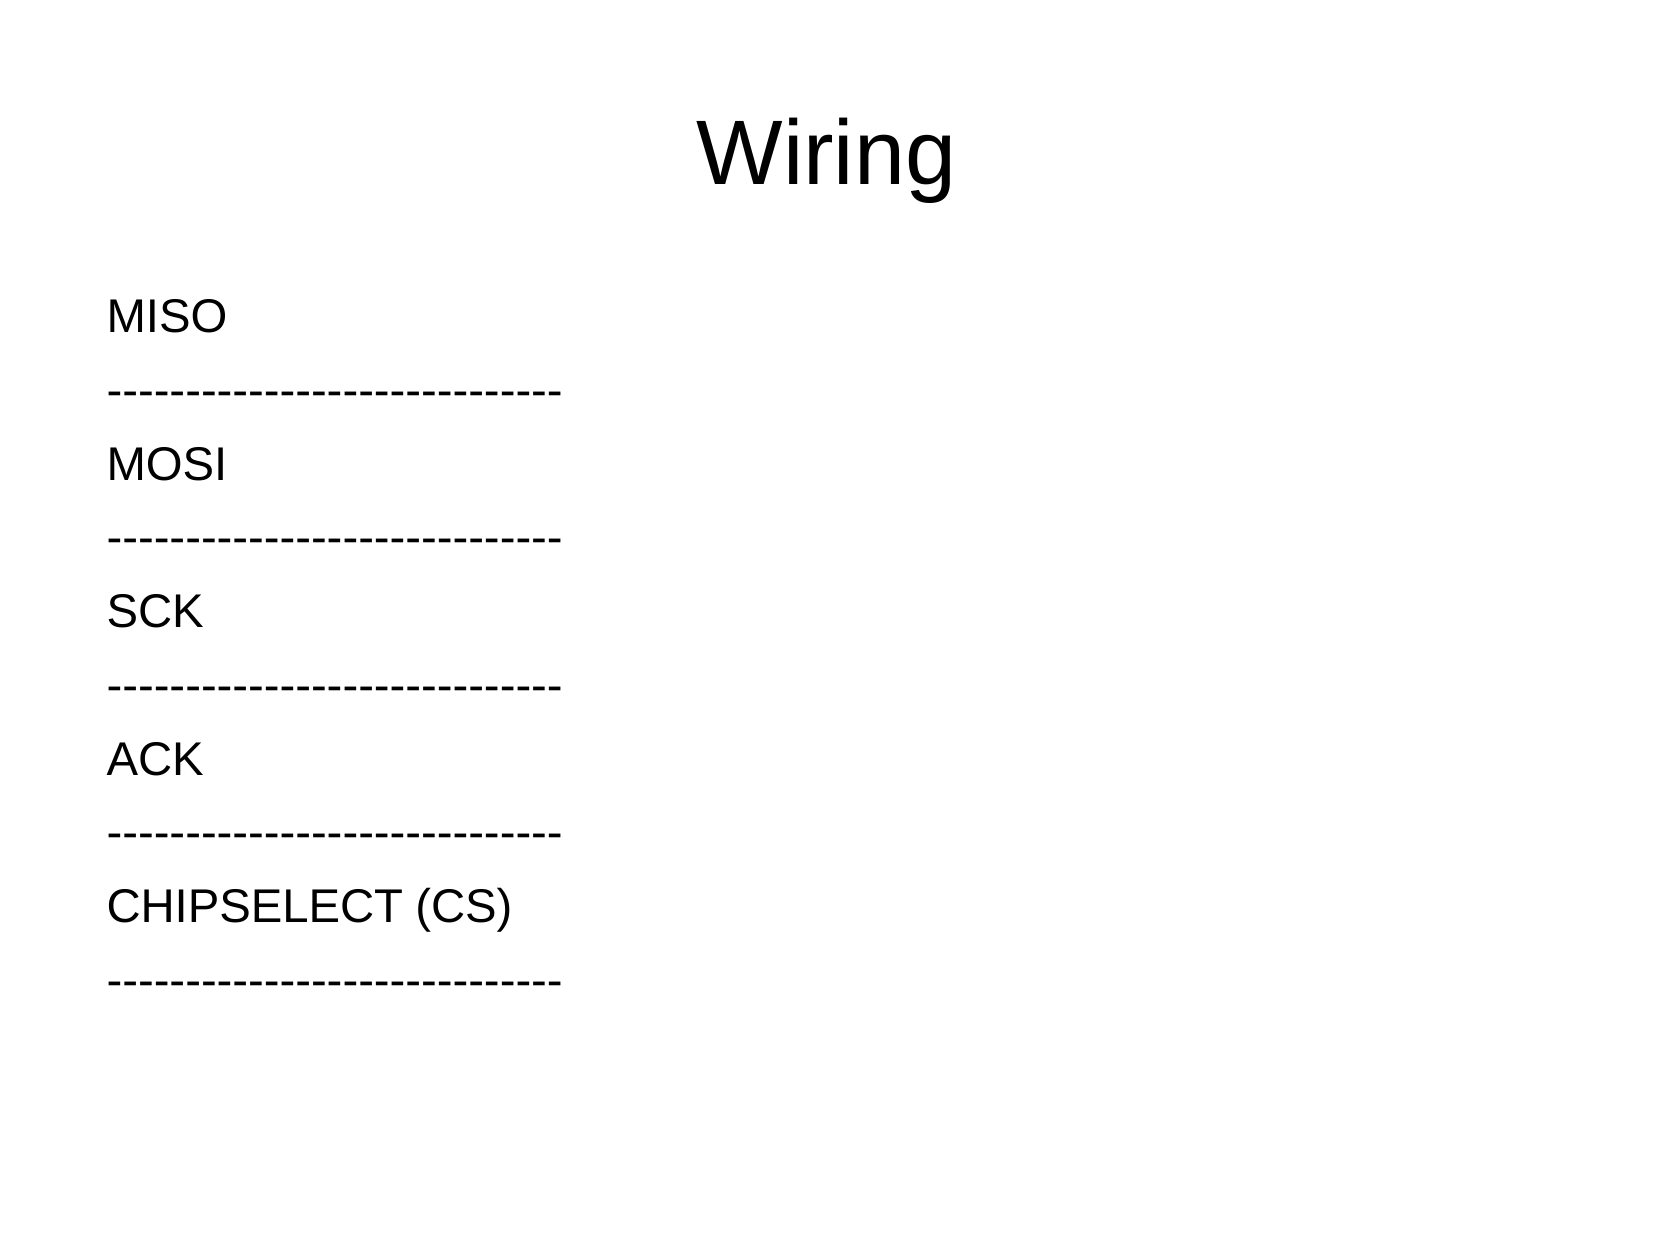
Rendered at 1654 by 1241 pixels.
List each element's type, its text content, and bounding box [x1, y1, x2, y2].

title Wiring [82, 49, 1571, 257]
list MISO ----------------------------- MOSI ----------------------------- SCK ----------------------------- ACK ----------------------------- CHIPSELECT (CS) ----------------------------- [82, 290, 1571, 1010]
